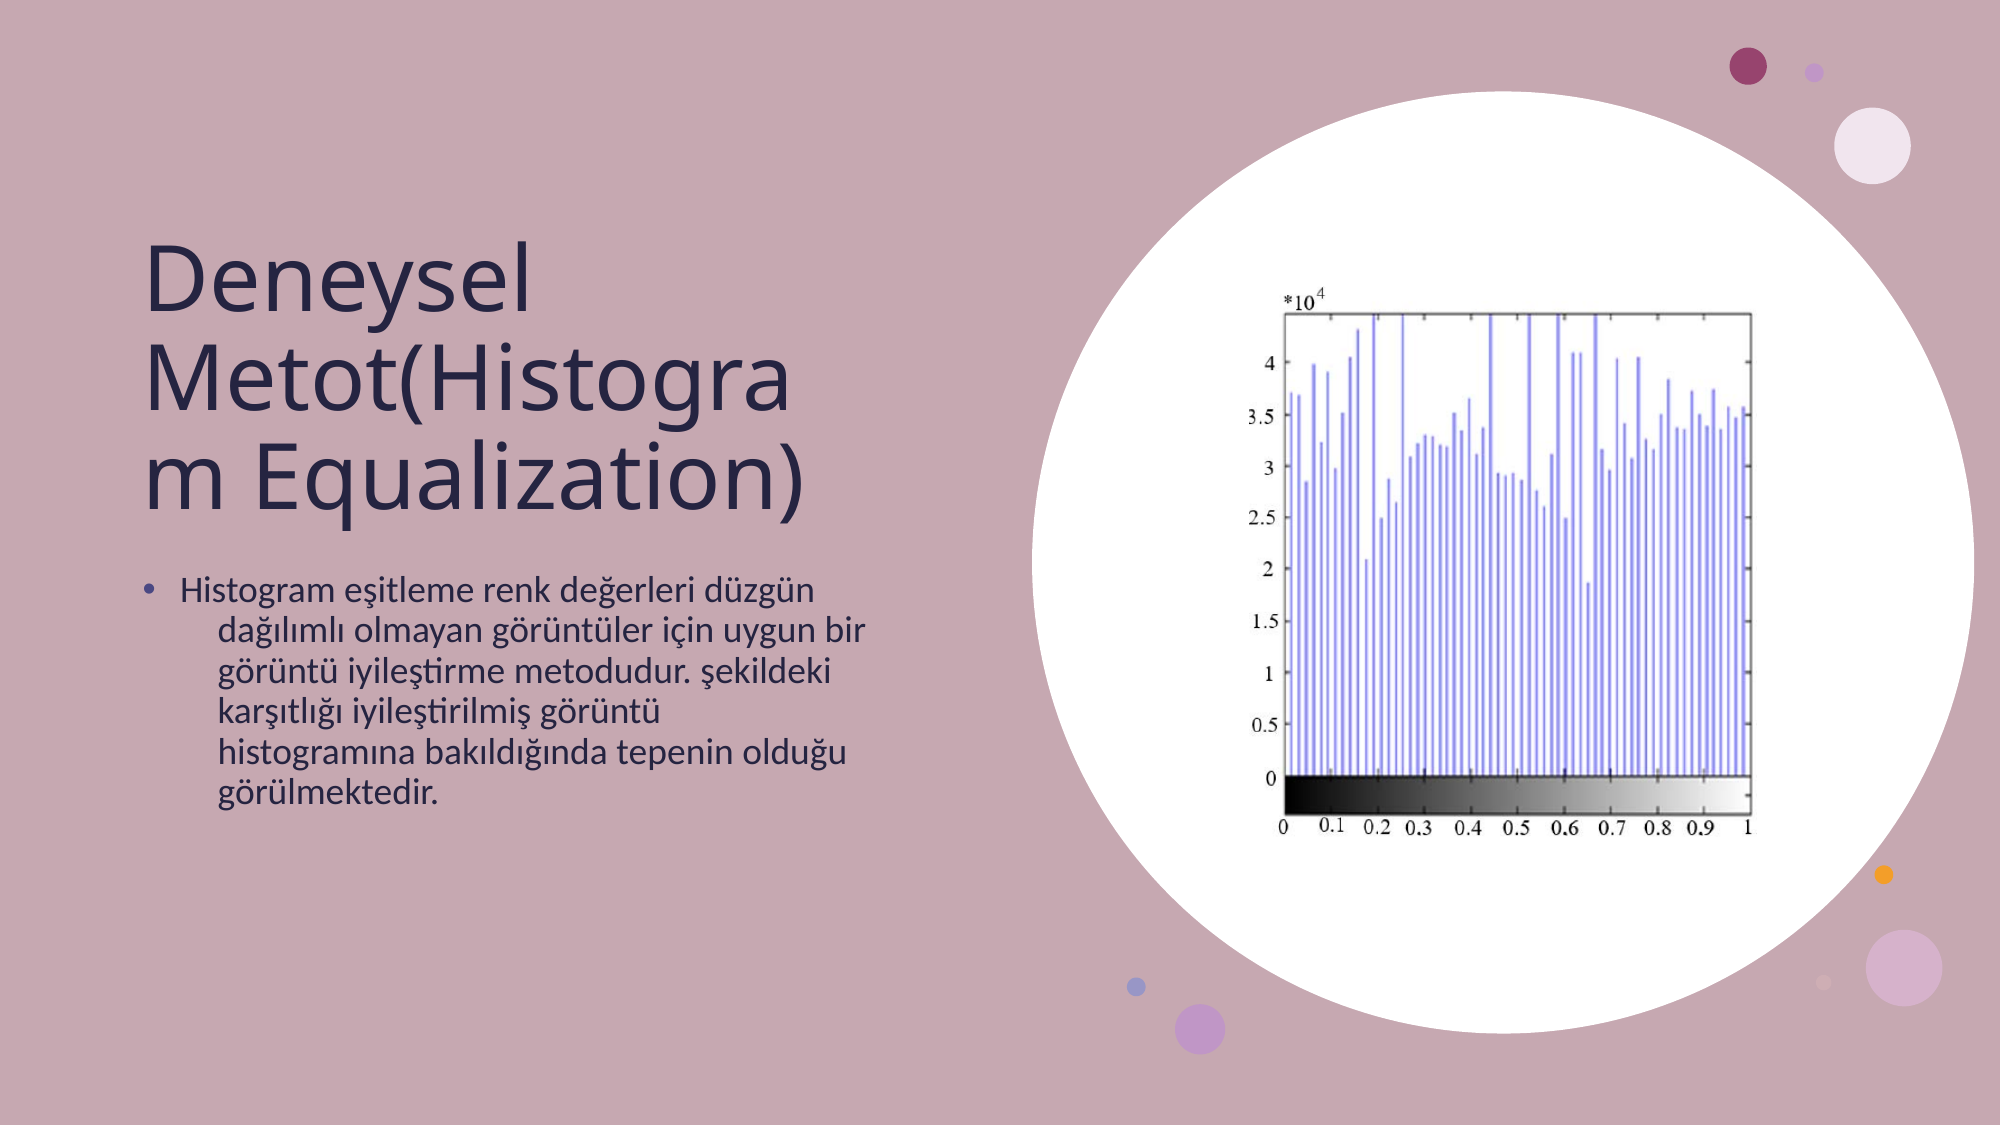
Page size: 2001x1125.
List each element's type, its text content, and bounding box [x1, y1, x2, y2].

list Histogram eşitleme renk değerleri düzgün dağılımlı olmayan görüntüler için uygun bir görüntü iyileştirme metodudur. şekildeki karşıtlığı iyileştirilmiş görüntü histogramına bakıldığında tepenin olduğu görülmektedir. [127, 562, 884, 1014]
title Deneysel Metot(Histogram Equalization) [127, 127, 884, 537]
picture [1230, 277, 1777, 848]
text_box [0, 0, 2000, 1125]
